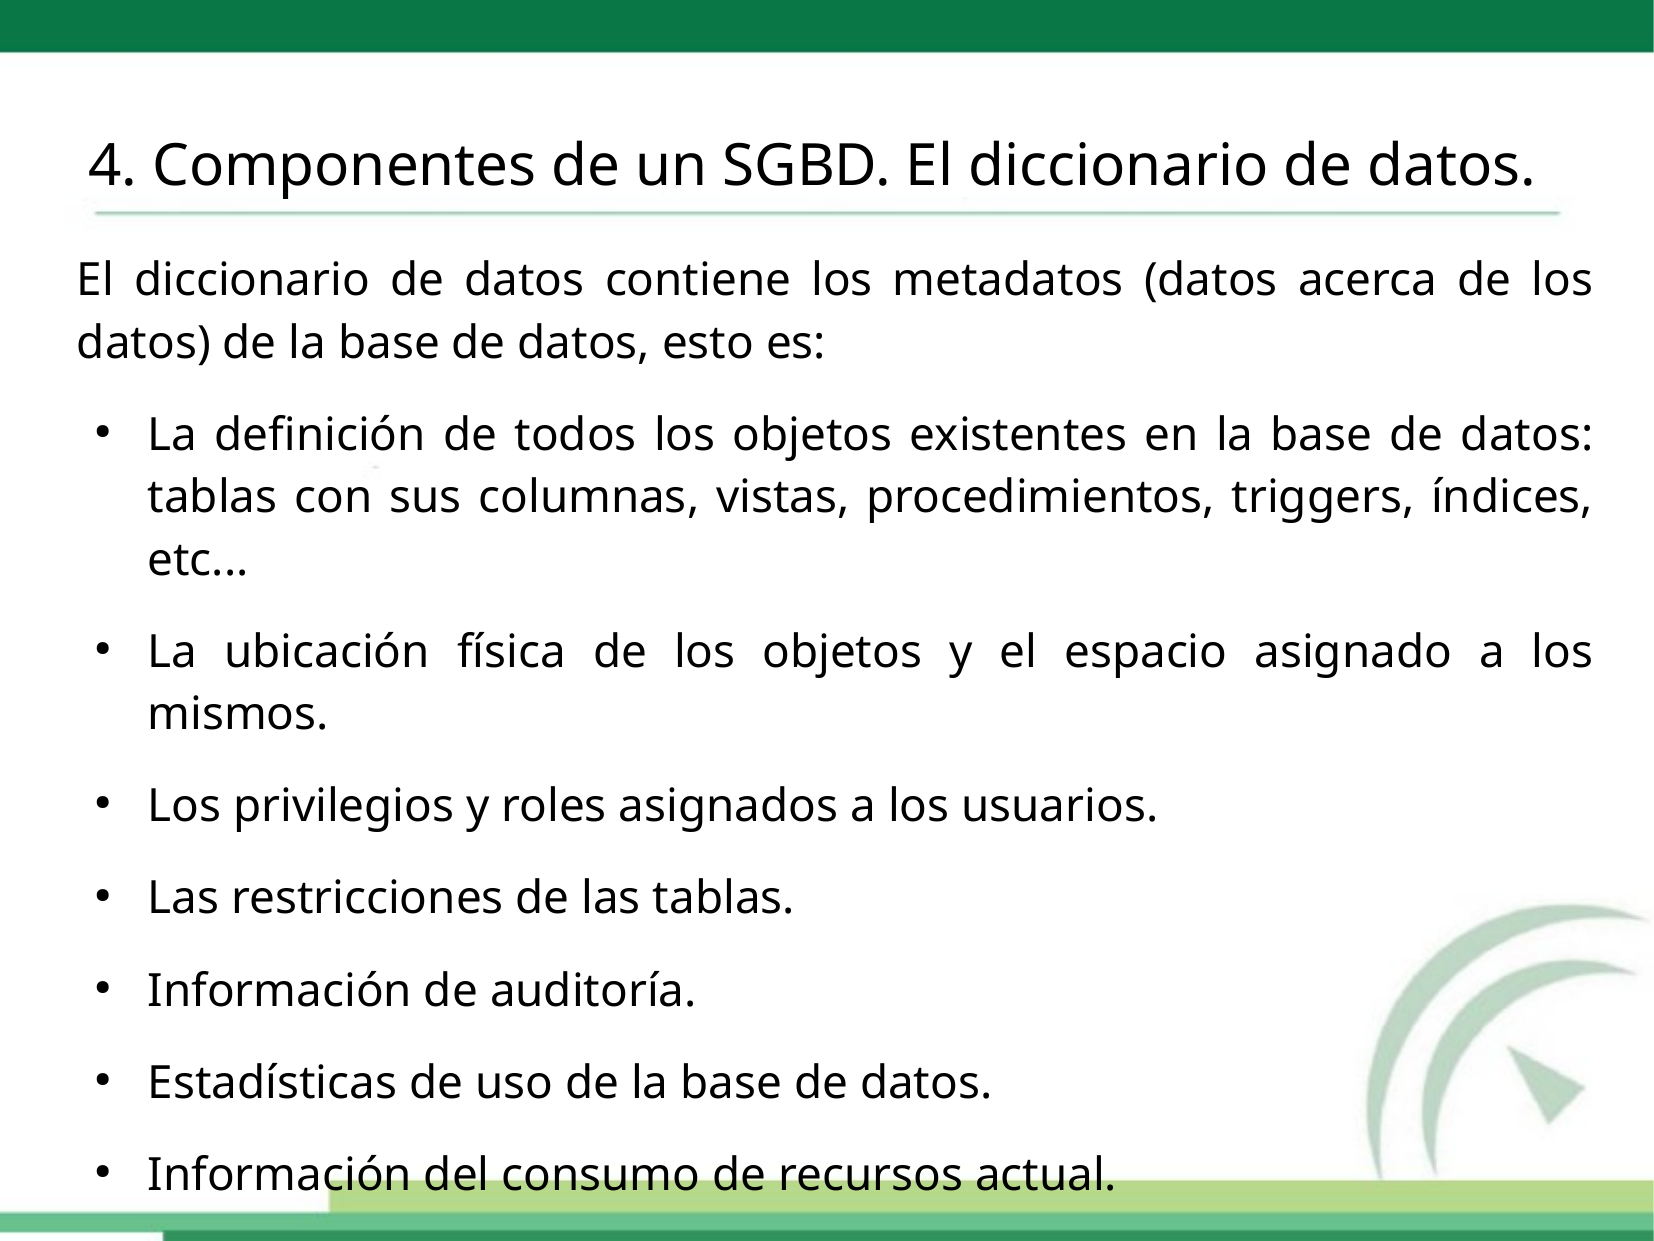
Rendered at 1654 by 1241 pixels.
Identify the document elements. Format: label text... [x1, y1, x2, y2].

picture [0, 0, 1654, 1241]
title 4. Componentes de un SGBD. El diccionario de datos. [88, 58, 1577, 246]
list El diccionario de datos contiene los metadatos (datos acerca de los datos) de la base de datos, esto es: La definición de todos los objetos existentes en la base de datos: tablas con sus columnas, vistas, procedimientos, triggers, índices, etc... La ubicación física de los objetos y el espacio asignado a los mismos. Los privilegios y roles asignados a los usuarios. Las restricciones de las tablas. Información de auditoría. Estadísticas de uso de la base de datos. Información del consumo de recursos actual. Y un larguísimo etcétera... [76, 246, 1595, 1176]
